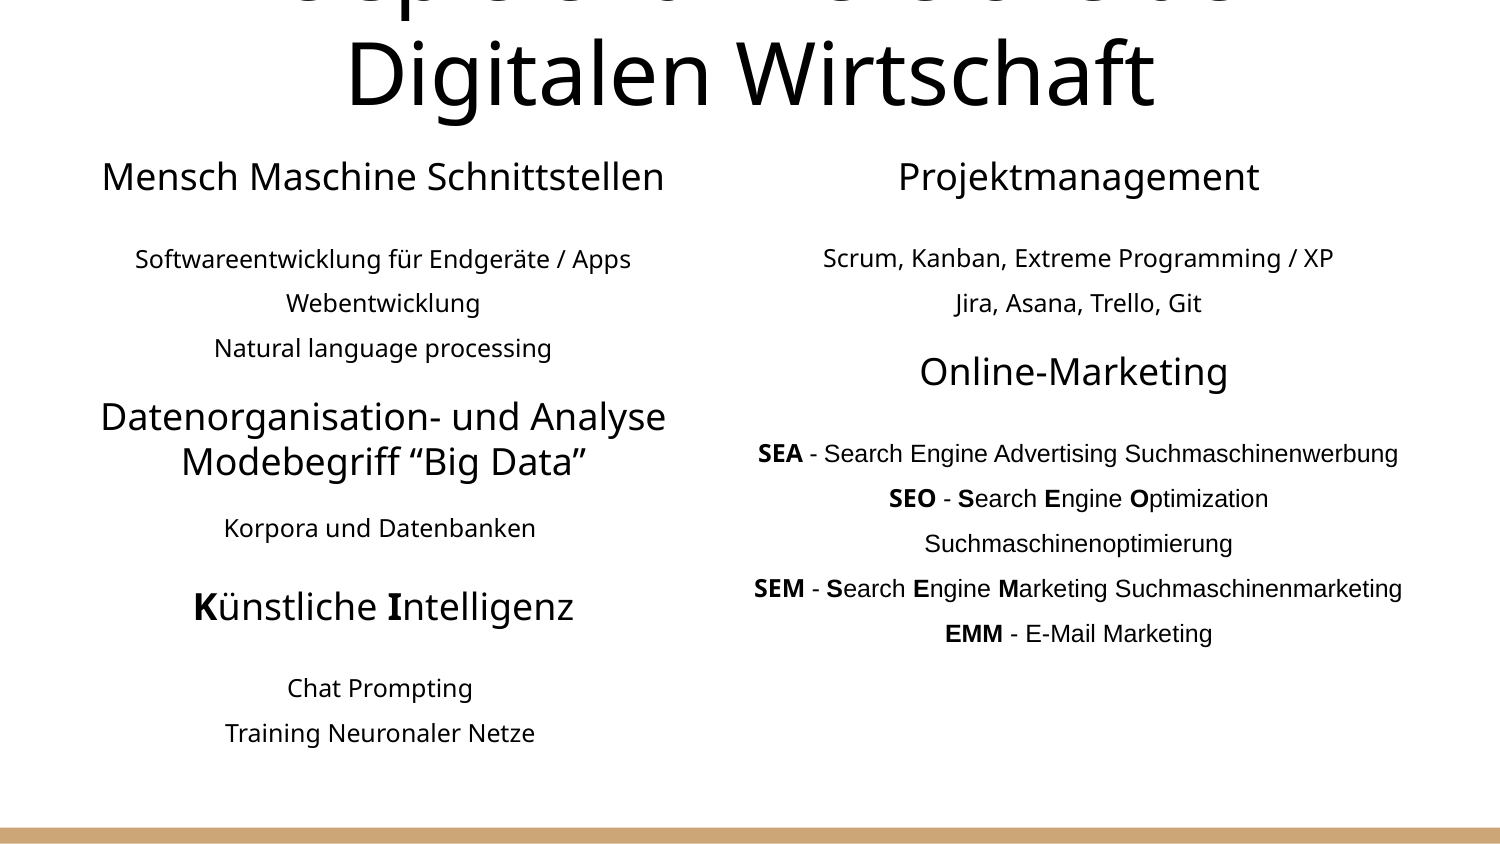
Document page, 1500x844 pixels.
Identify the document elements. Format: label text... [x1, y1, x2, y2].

list Mensch Maschine Schnittstellen Softwareentwicklung für Endgeräte / Apps Webentwicklung Natural language processing Datenorganisation- und Analyse Modebegriff “Big Data” Korpora und Datenbanken Künstliche Intelligenz Chat Prompting Training Neuronaler Netze [51, 138, 717, 752]
text_box Projektmanagement Scrum, Kanban, Extreme Programming / XP Jira, Asana, Trello, Git Online-Marketing SEA - Search Engine Advertising Suchmaschinenwerbung SEO - Search Engine Optimization Suchmaschinenoptimierung SEM - Search Engine Marketing Suchmaschinenmarketing EMM - E-Mail Marketing [716, 138, 1442, 746]
title Beispiele für Bereiche der Digitalen Wirtschaft [51, 1, 1449, 139]
